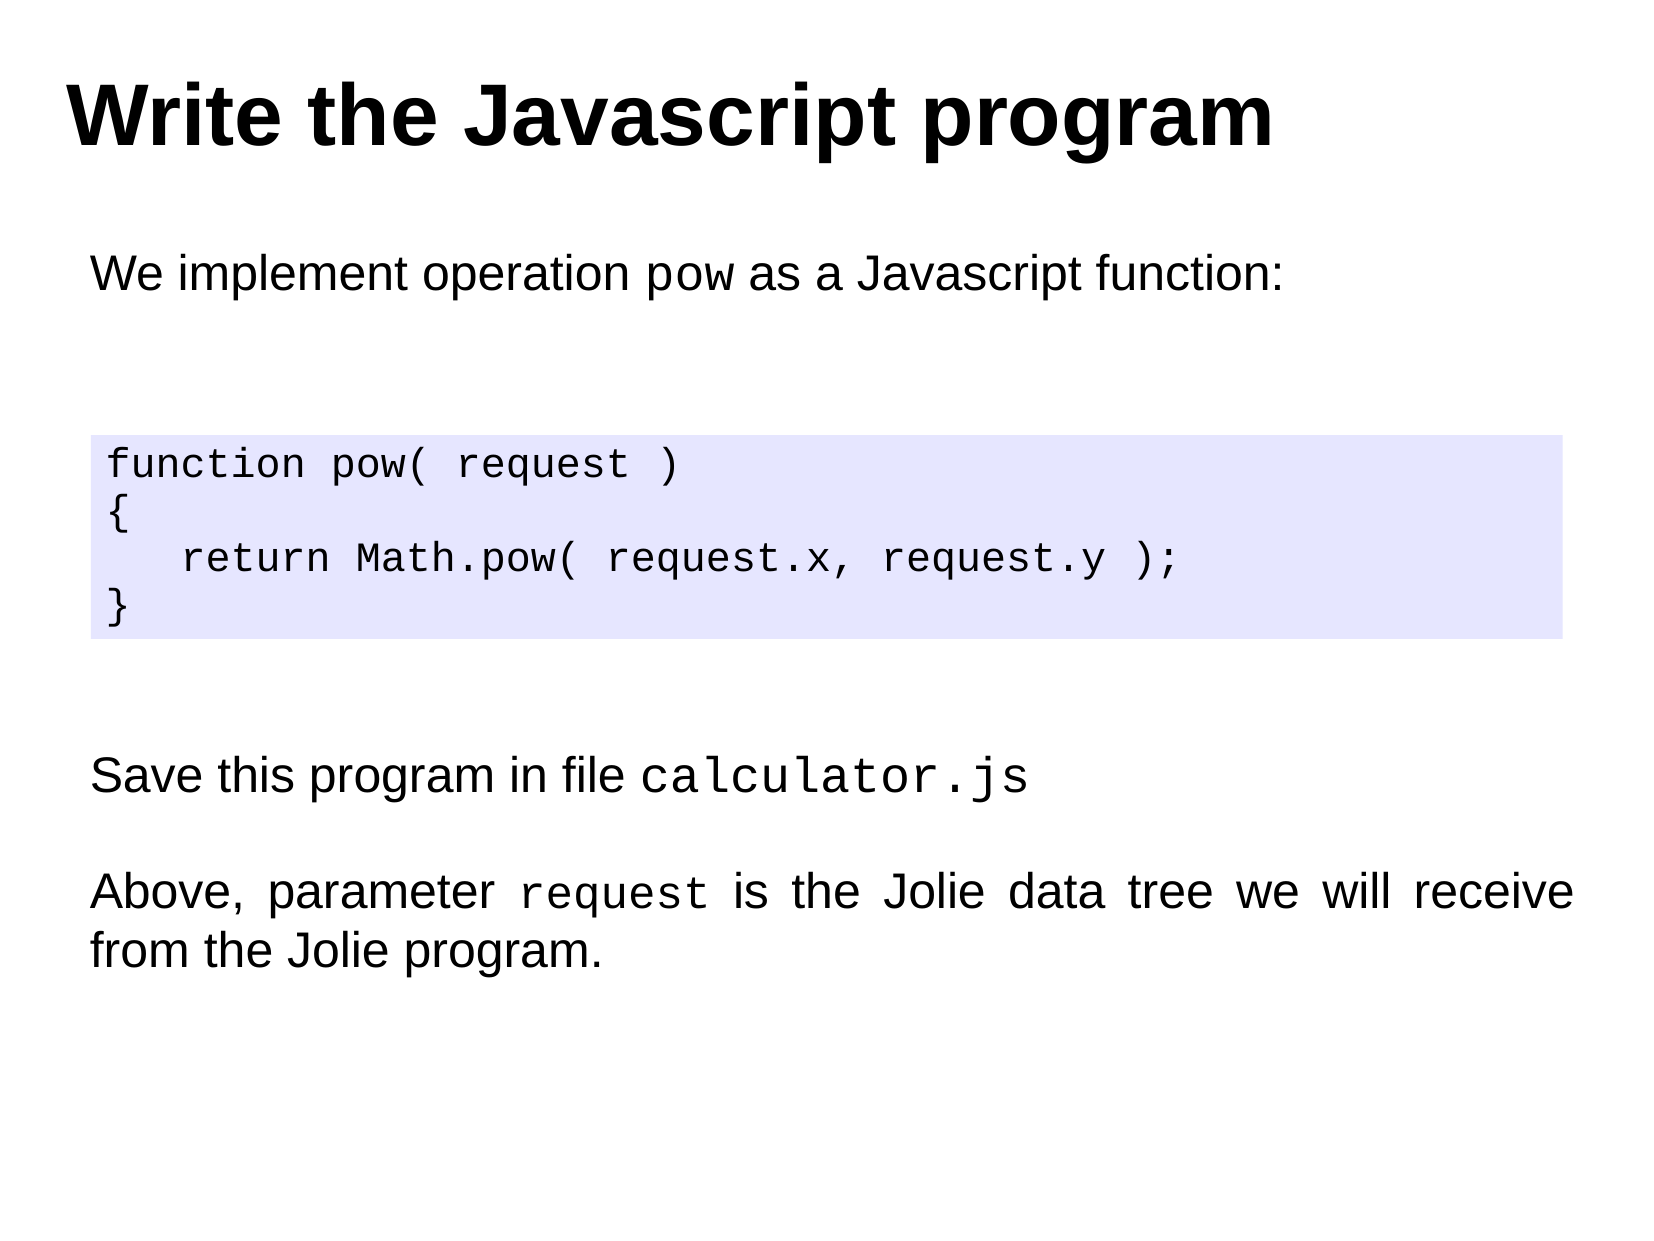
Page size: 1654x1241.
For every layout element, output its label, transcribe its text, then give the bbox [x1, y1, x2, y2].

text_box Save this program in file calculator.js Above, parameter request is the Jolie data tree we will receive from the Jolie program. [75, 740, 1591, 1214]
text_box We implement operation pow as a Javascript function: [75, 238, 1591, 395]
text_box Write the Javascript program [51, 59, 1291, 271]
text_box function pow( request ) { return Math.pow( request.x, request.y ); } [90, 435, 1563, 639]
